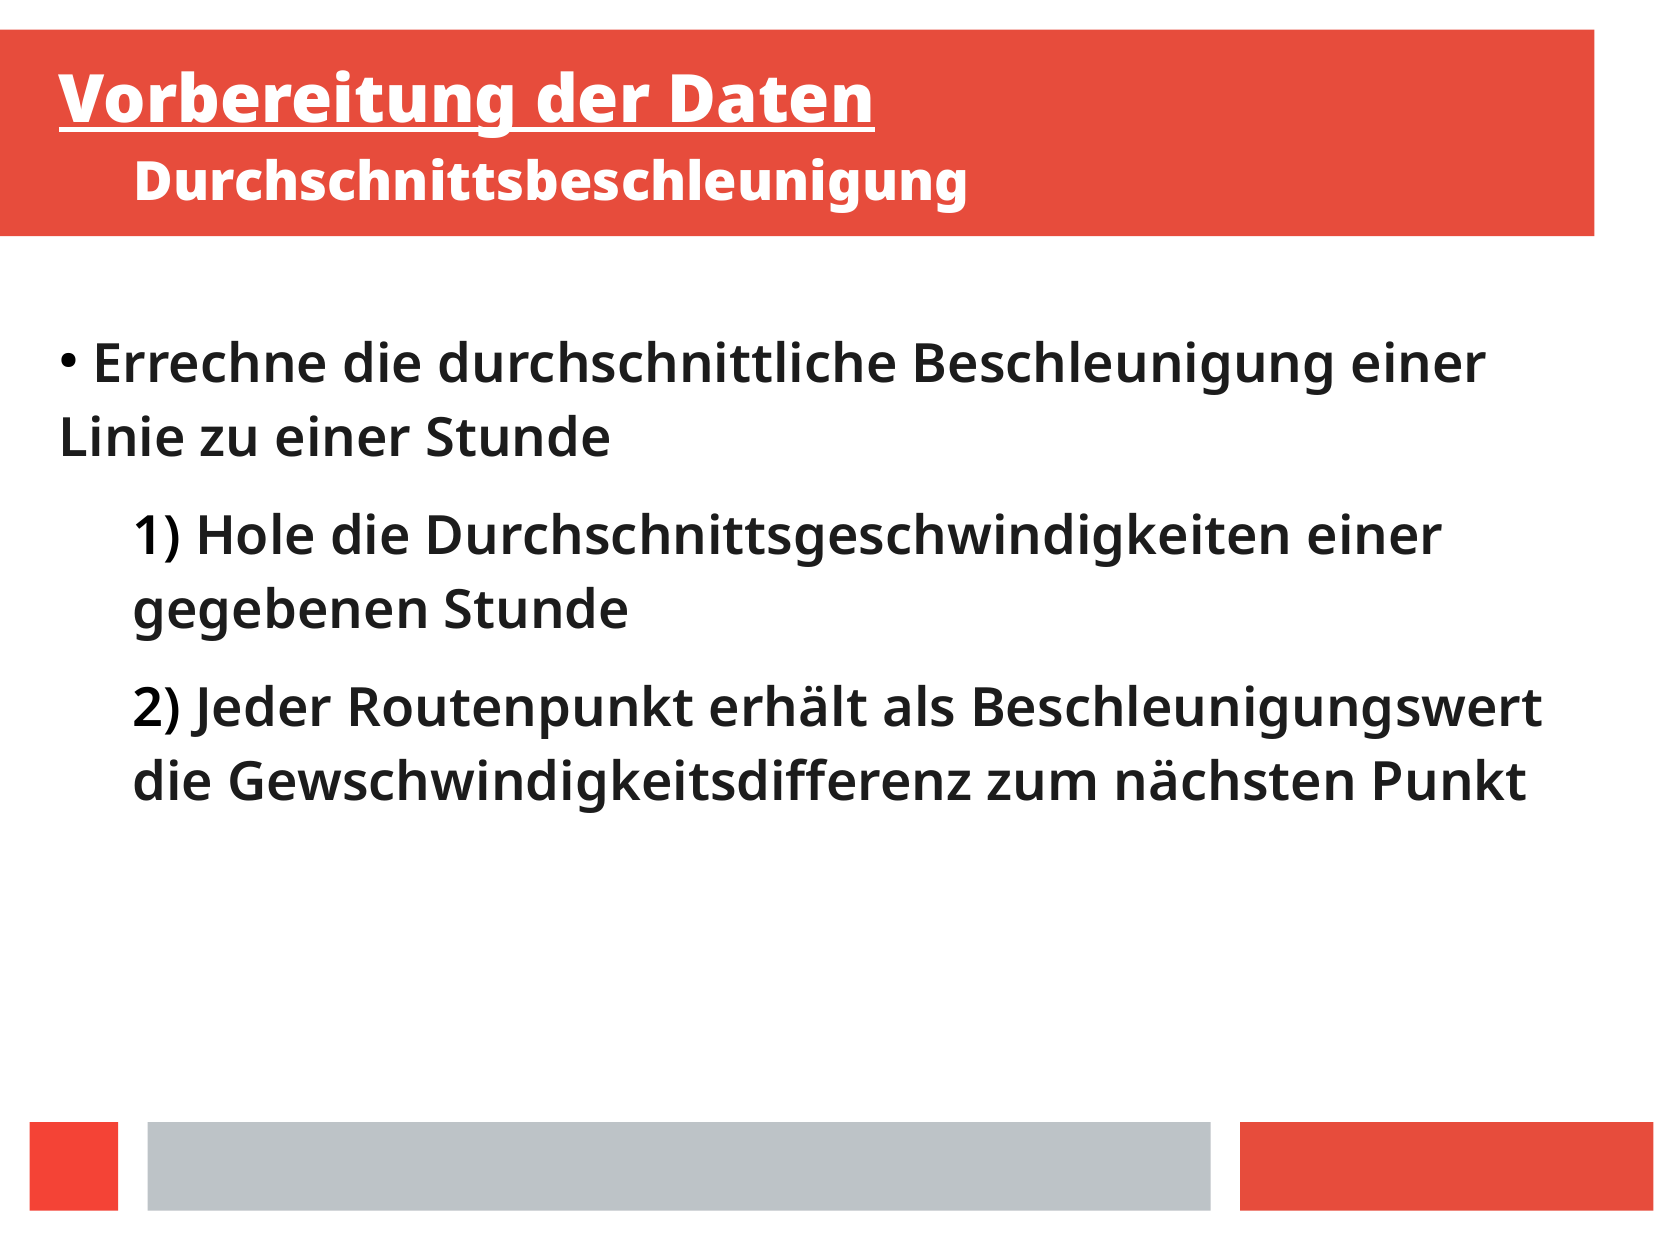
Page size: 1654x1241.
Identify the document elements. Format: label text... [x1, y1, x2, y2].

title Vorbereitung der Daten Durchschnittsbeschleunigung [59, 51, 1595, 215]
list Errechne die durchschnittliche Beschleunigung einer Linie zu einer Stunde Hole die Durchschnittsgeschwindigkeiten einer gegebenen Stunde Jeder Routenpunkt erhält als Beschleunigungswert die Gewschwindigkeitsdifferenz zum nächsten Punkt [59, 324, 1565, 1093]
